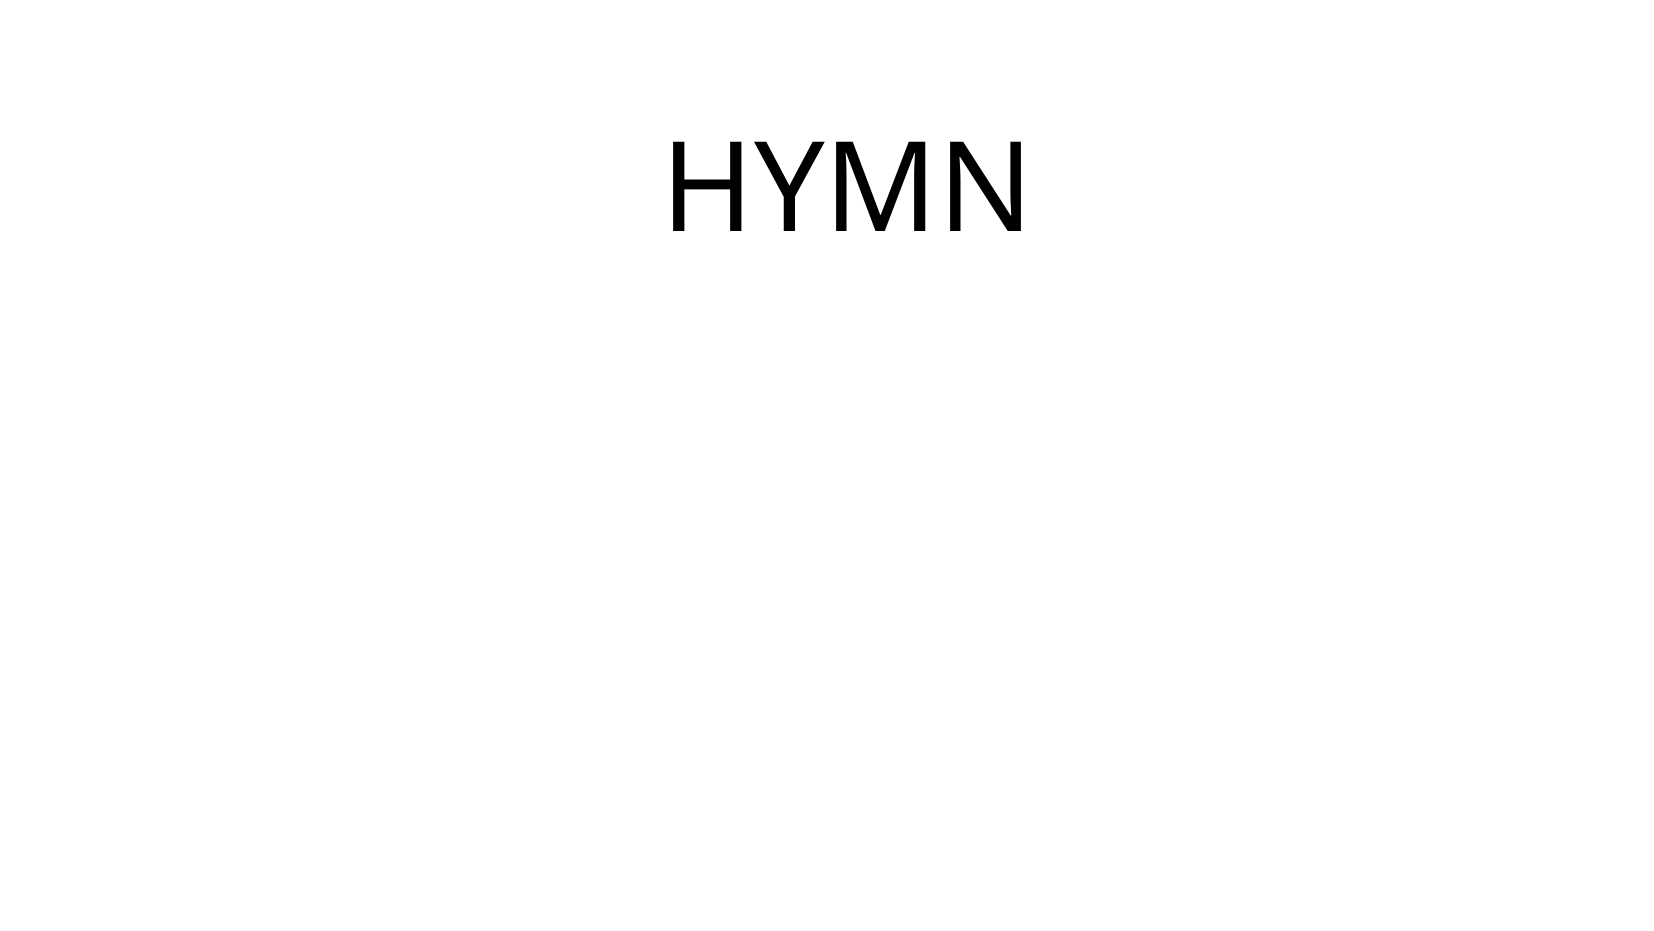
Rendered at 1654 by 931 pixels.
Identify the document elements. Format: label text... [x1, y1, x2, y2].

text_box HYMN [345, 90, 1351, 327]
